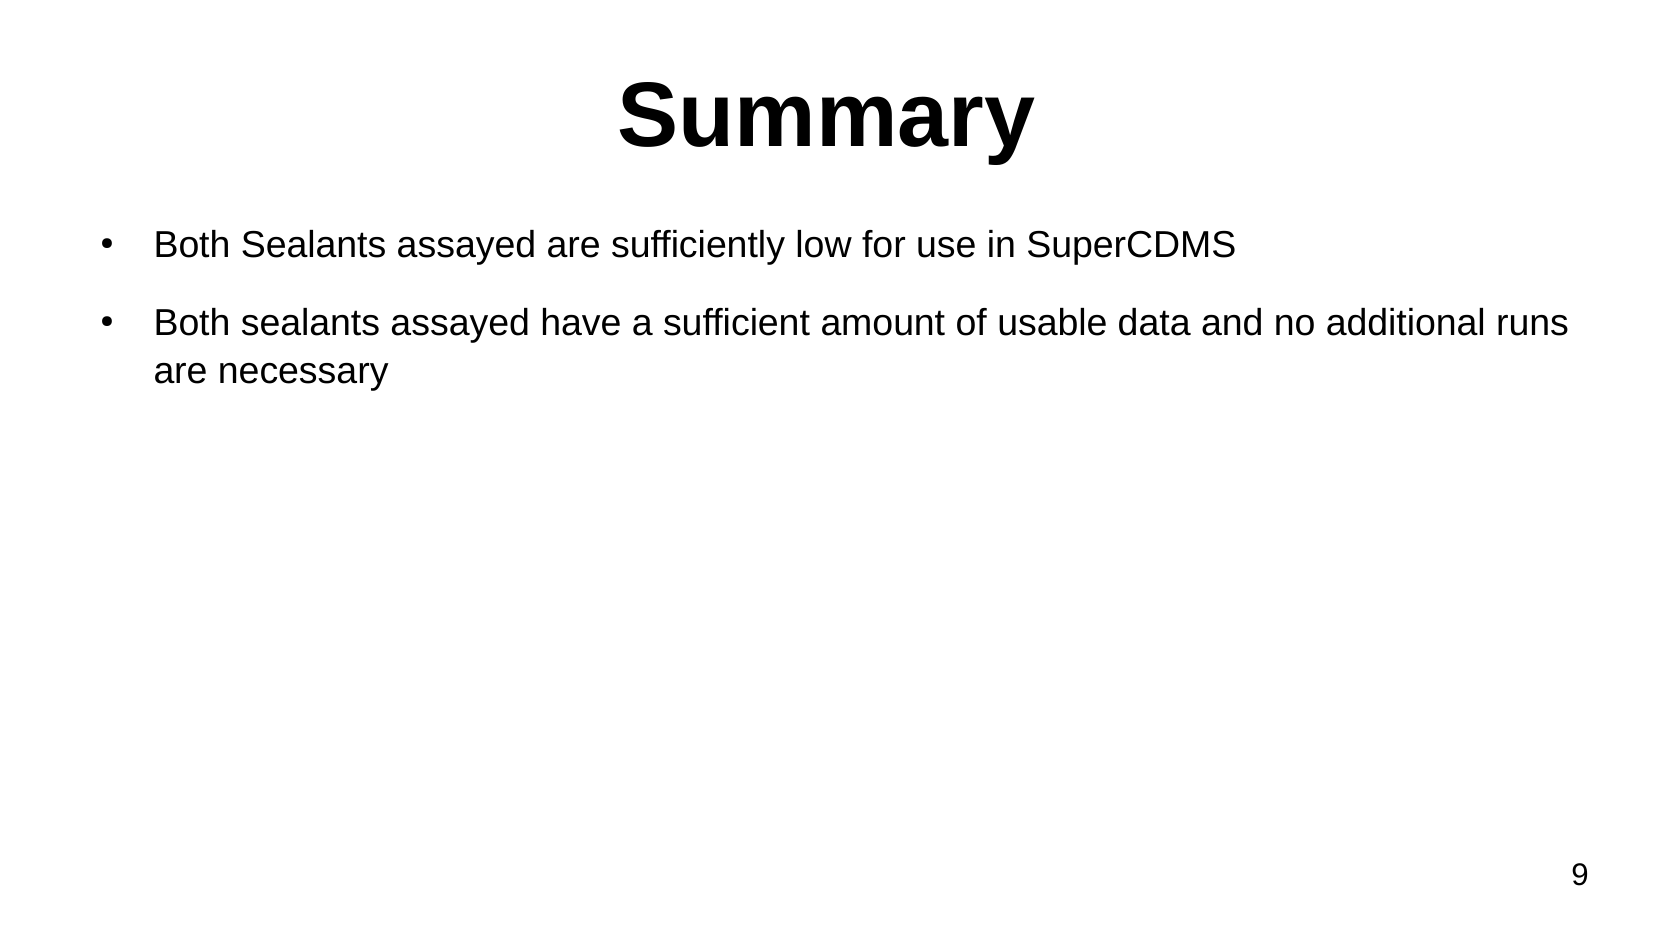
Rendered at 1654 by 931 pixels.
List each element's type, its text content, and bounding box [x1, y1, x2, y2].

title Summary [82, 37, 1571, 193]
list Both Sealants assayed are sufficiently low for use in SuperCDMS Both sealants assayed have a sufficient amount of usable data and no additional runs are necessary [82, 217, 1571, 758]
